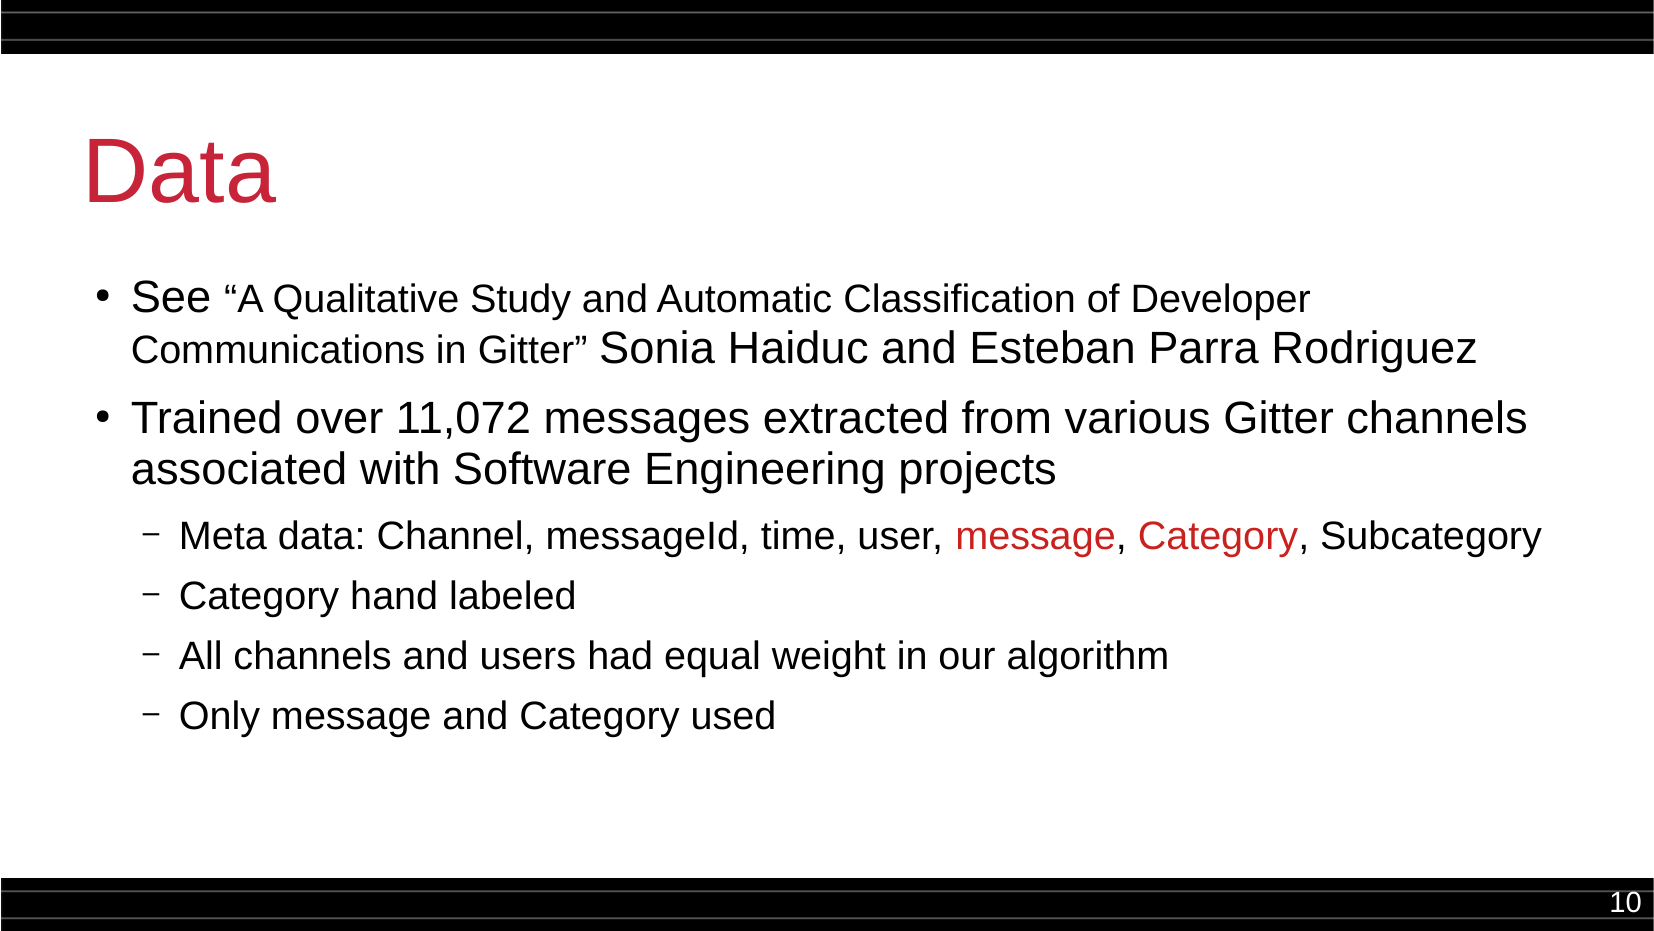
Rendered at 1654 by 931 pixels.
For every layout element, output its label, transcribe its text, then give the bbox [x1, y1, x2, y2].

picture [1, 0, 1654, 54]
list See “A Qualitative Study and Automatic Classification of Developer Communications in Gitter” Sonia Haiduc and Esteban Parra Rodriguez Trained over 11,072 messages extracted from various Gitter channels associated with Software Engineering projects Meta data: Channel, messageId, time, user, message, Category, Subcategory Category hand labeled All channels and users had equal weight in our algorithm Only message and Category used [82, 271, 1571, 758]
picture [1, 878, 1654, 931]
title Data [82, 92, 1571, 249]
